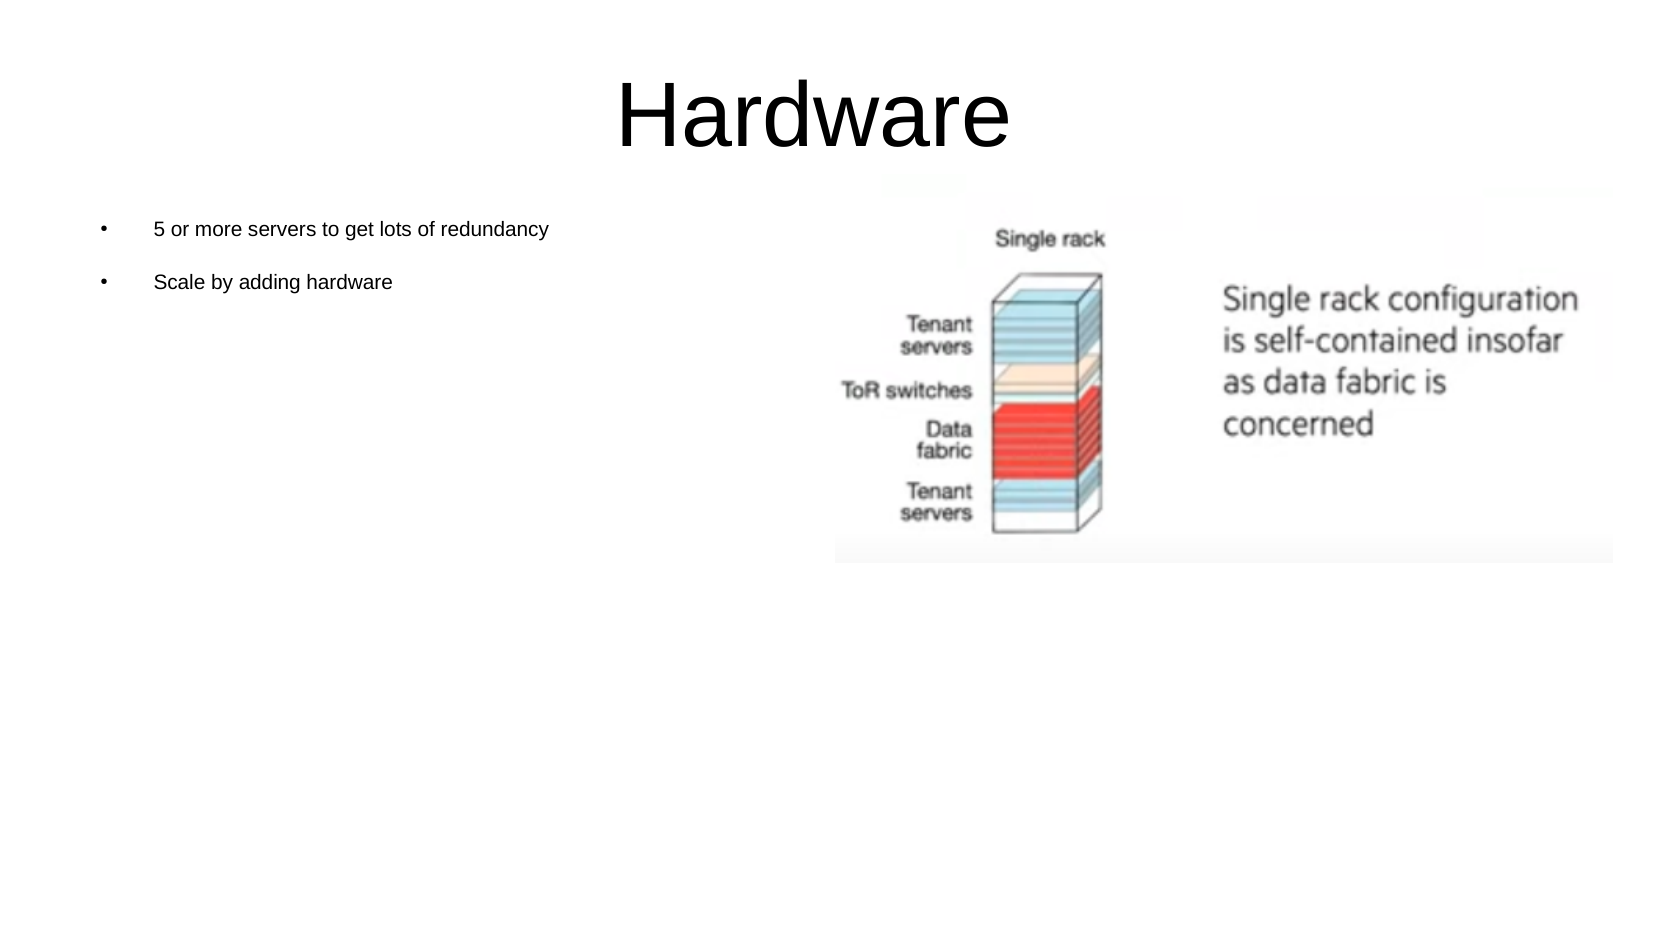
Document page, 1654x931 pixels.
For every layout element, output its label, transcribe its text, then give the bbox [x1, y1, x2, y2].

list 5 or more servers to get lots of redundancy Scale by adding hardware [82, 217, 1613, 901]
picture [835, 174, 1613, 563]
title Hardware [82, 37, 1571, 193]
